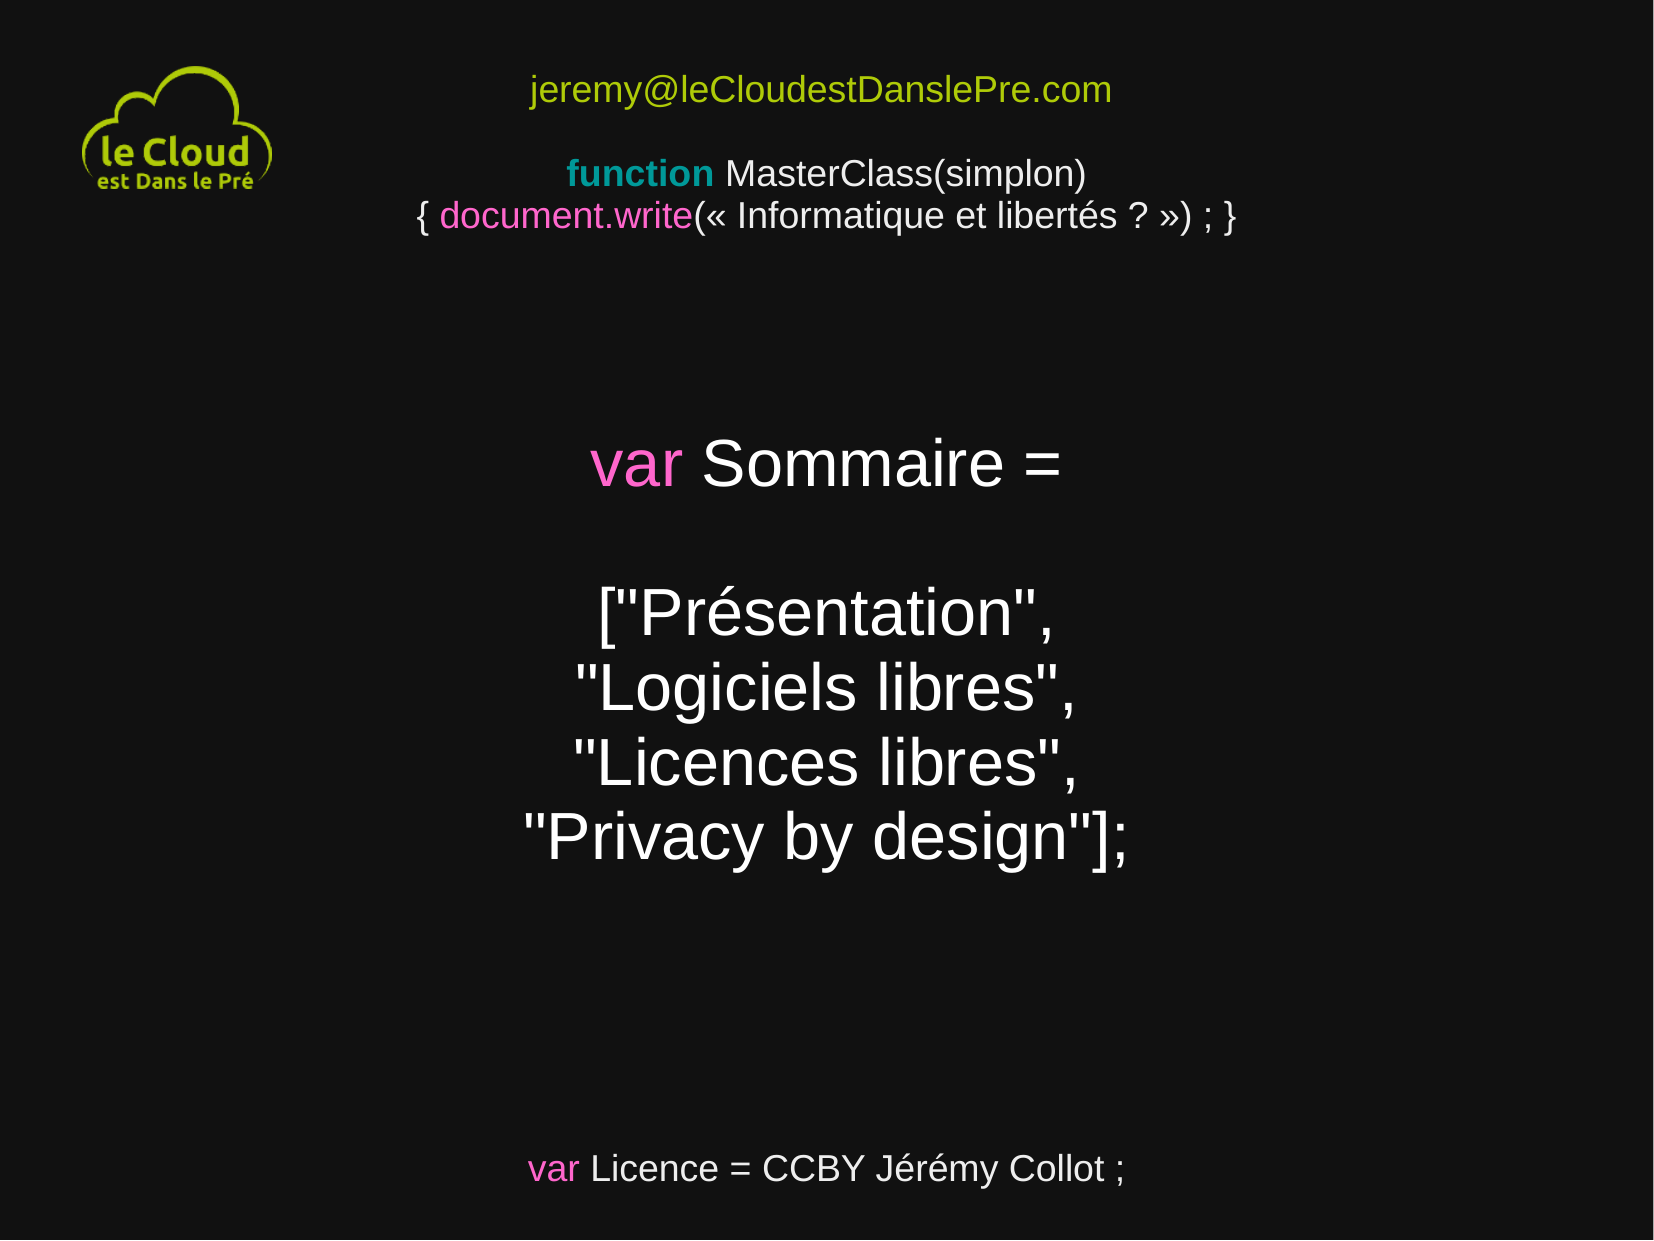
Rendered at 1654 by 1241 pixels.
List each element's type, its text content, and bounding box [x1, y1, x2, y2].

title jeremy@leCloudestDanslePre.com function MasterClass(simplon) { document.write(« Informatique et libertés ? ») ; } [82, 47, 1571, 258]
title var Licence = CCBY Jérémy Collot ; [82, 1133, 1571, 1203]
picture [82, 66, 272, 189]
subtitle var Sommaire = ["Présentation", "Logiciels libres", "Licences libres", "Privacy by design"]; [82, 425, 1571, 875]
